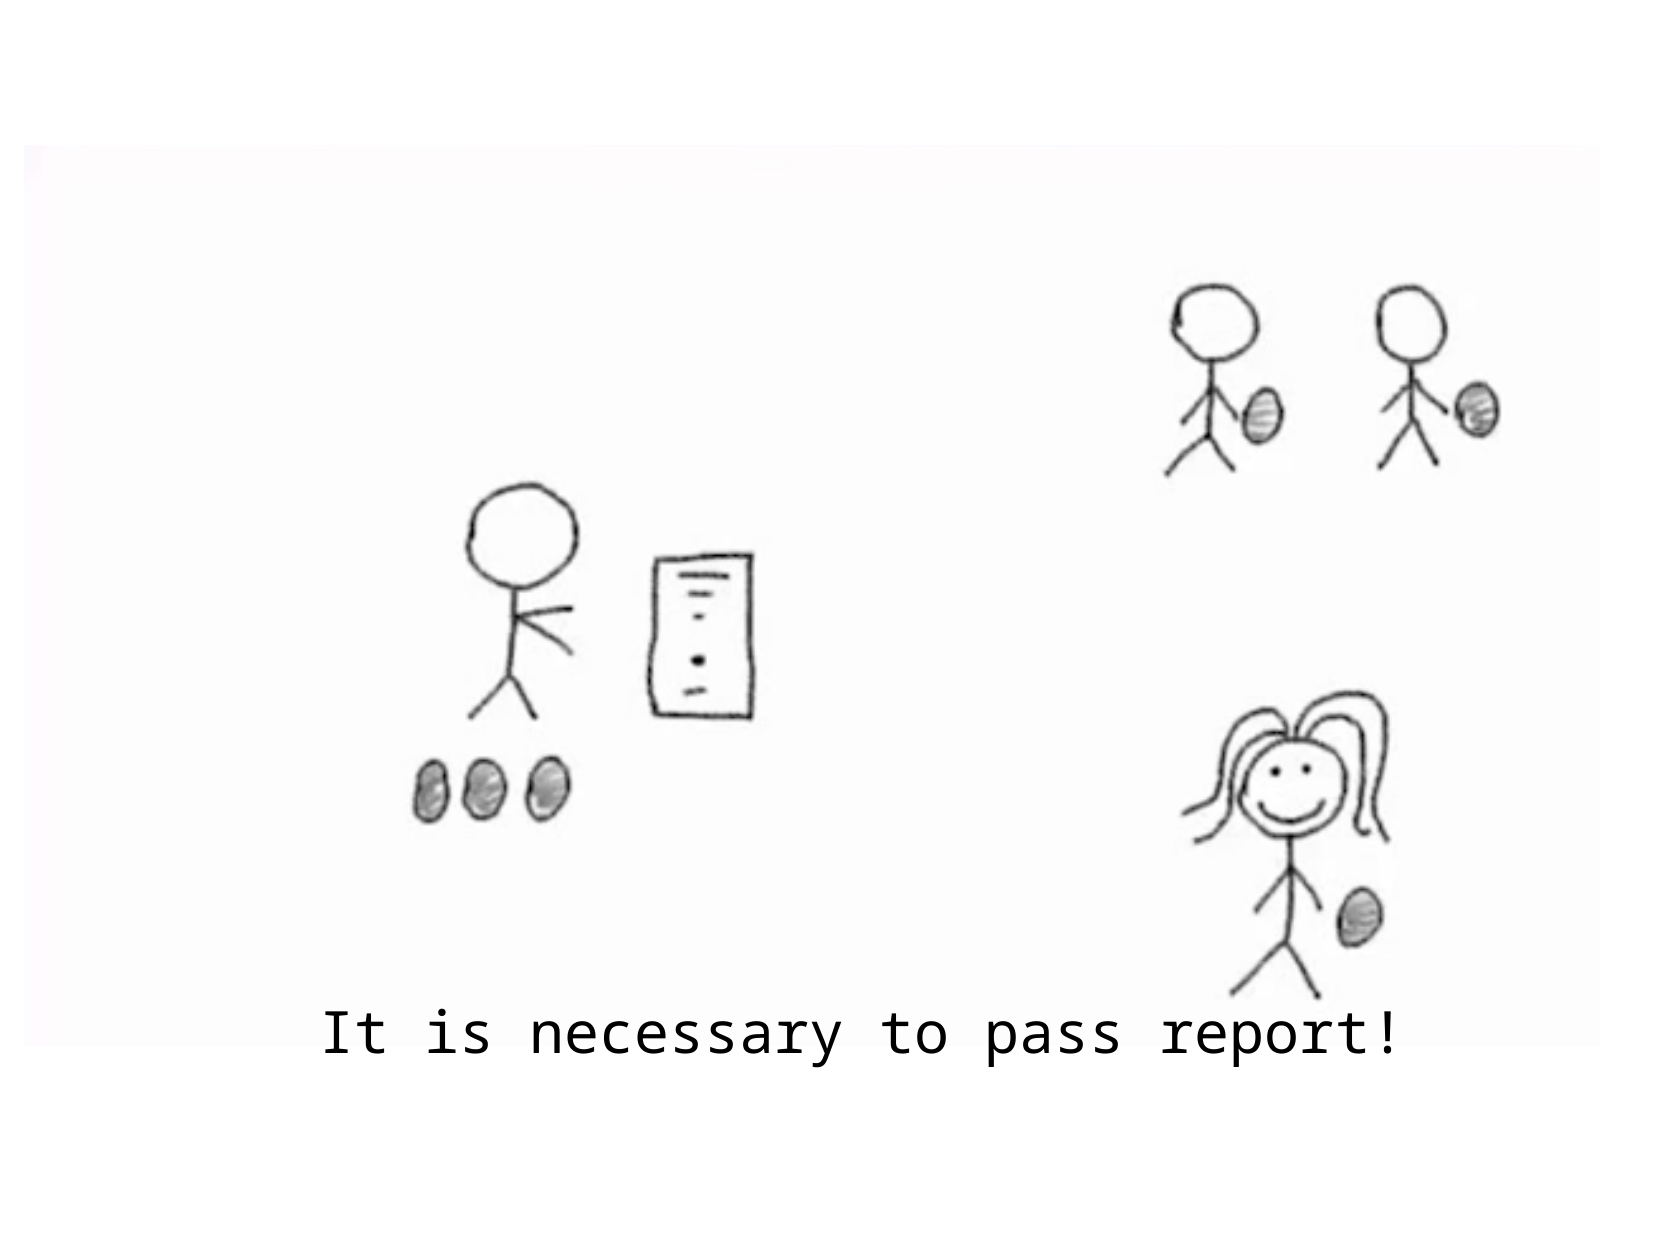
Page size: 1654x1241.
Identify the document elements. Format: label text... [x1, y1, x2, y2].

title It is necessary to pass report! [118, 926, 1607, 1134]
picture [24, 145, 1600, 1046]
